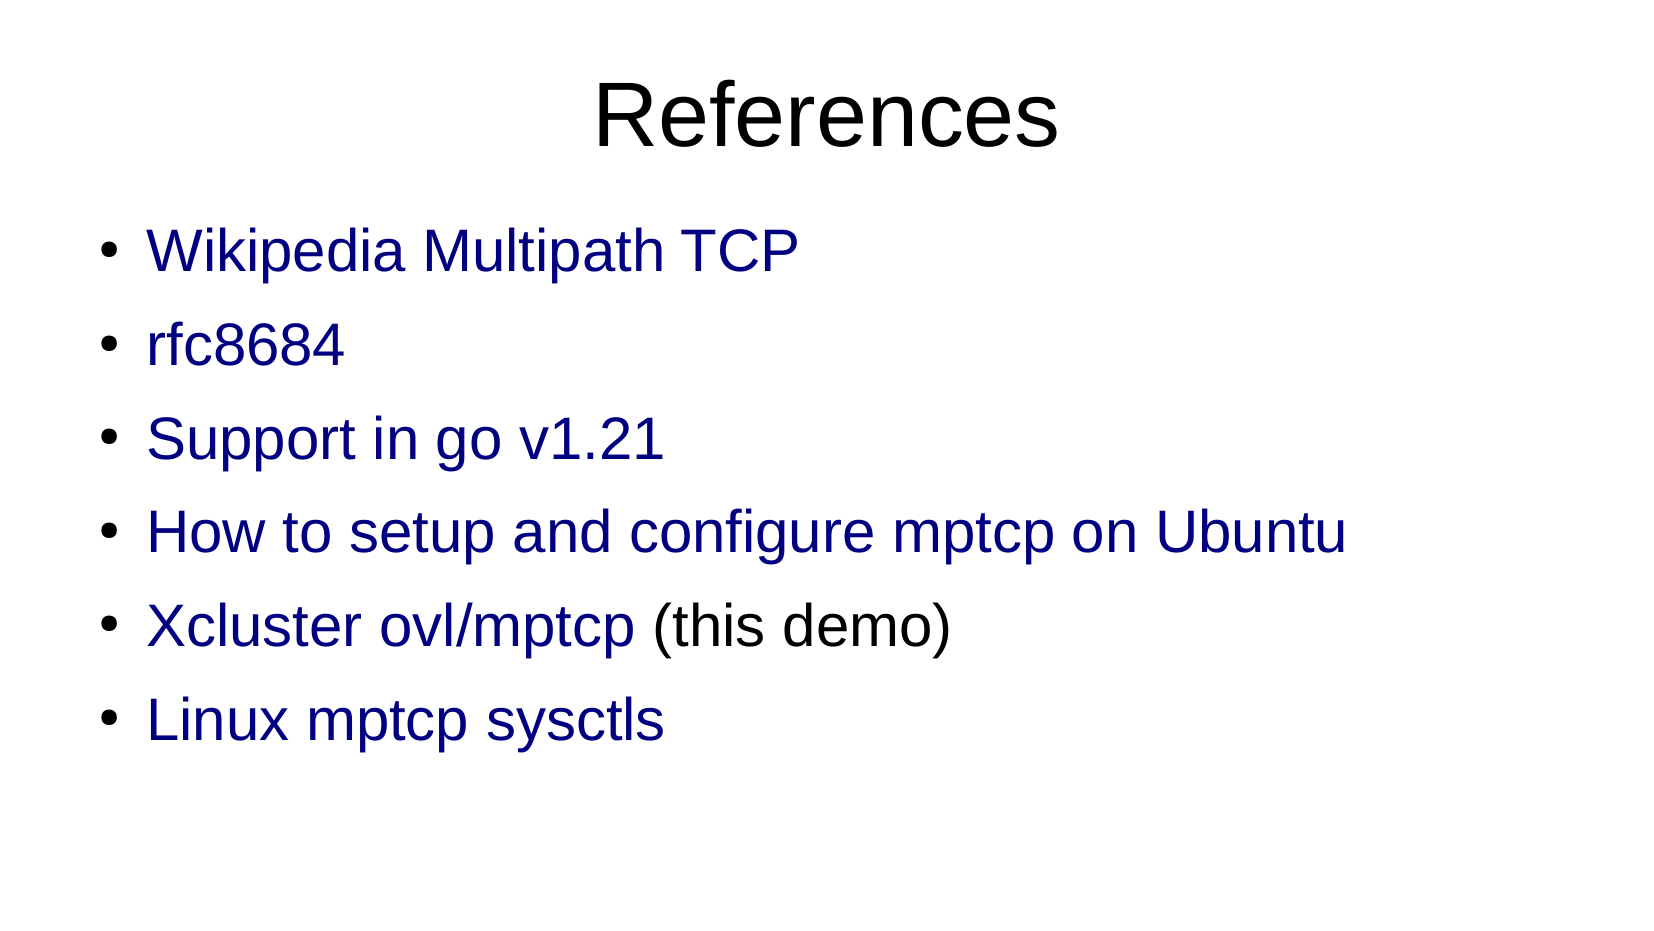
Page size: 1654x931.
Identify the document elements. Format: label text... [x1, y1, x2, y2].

title References [82, 37, 1571, 193]
list Wikipedia Multipath TCP rfc8684 Support in go v1.21 How to setup and configure mptcp on Ubuntu Xcluster ovl/mptcp (this demo) Linux mptcp sysctls [82, 217, 1571, 758]
